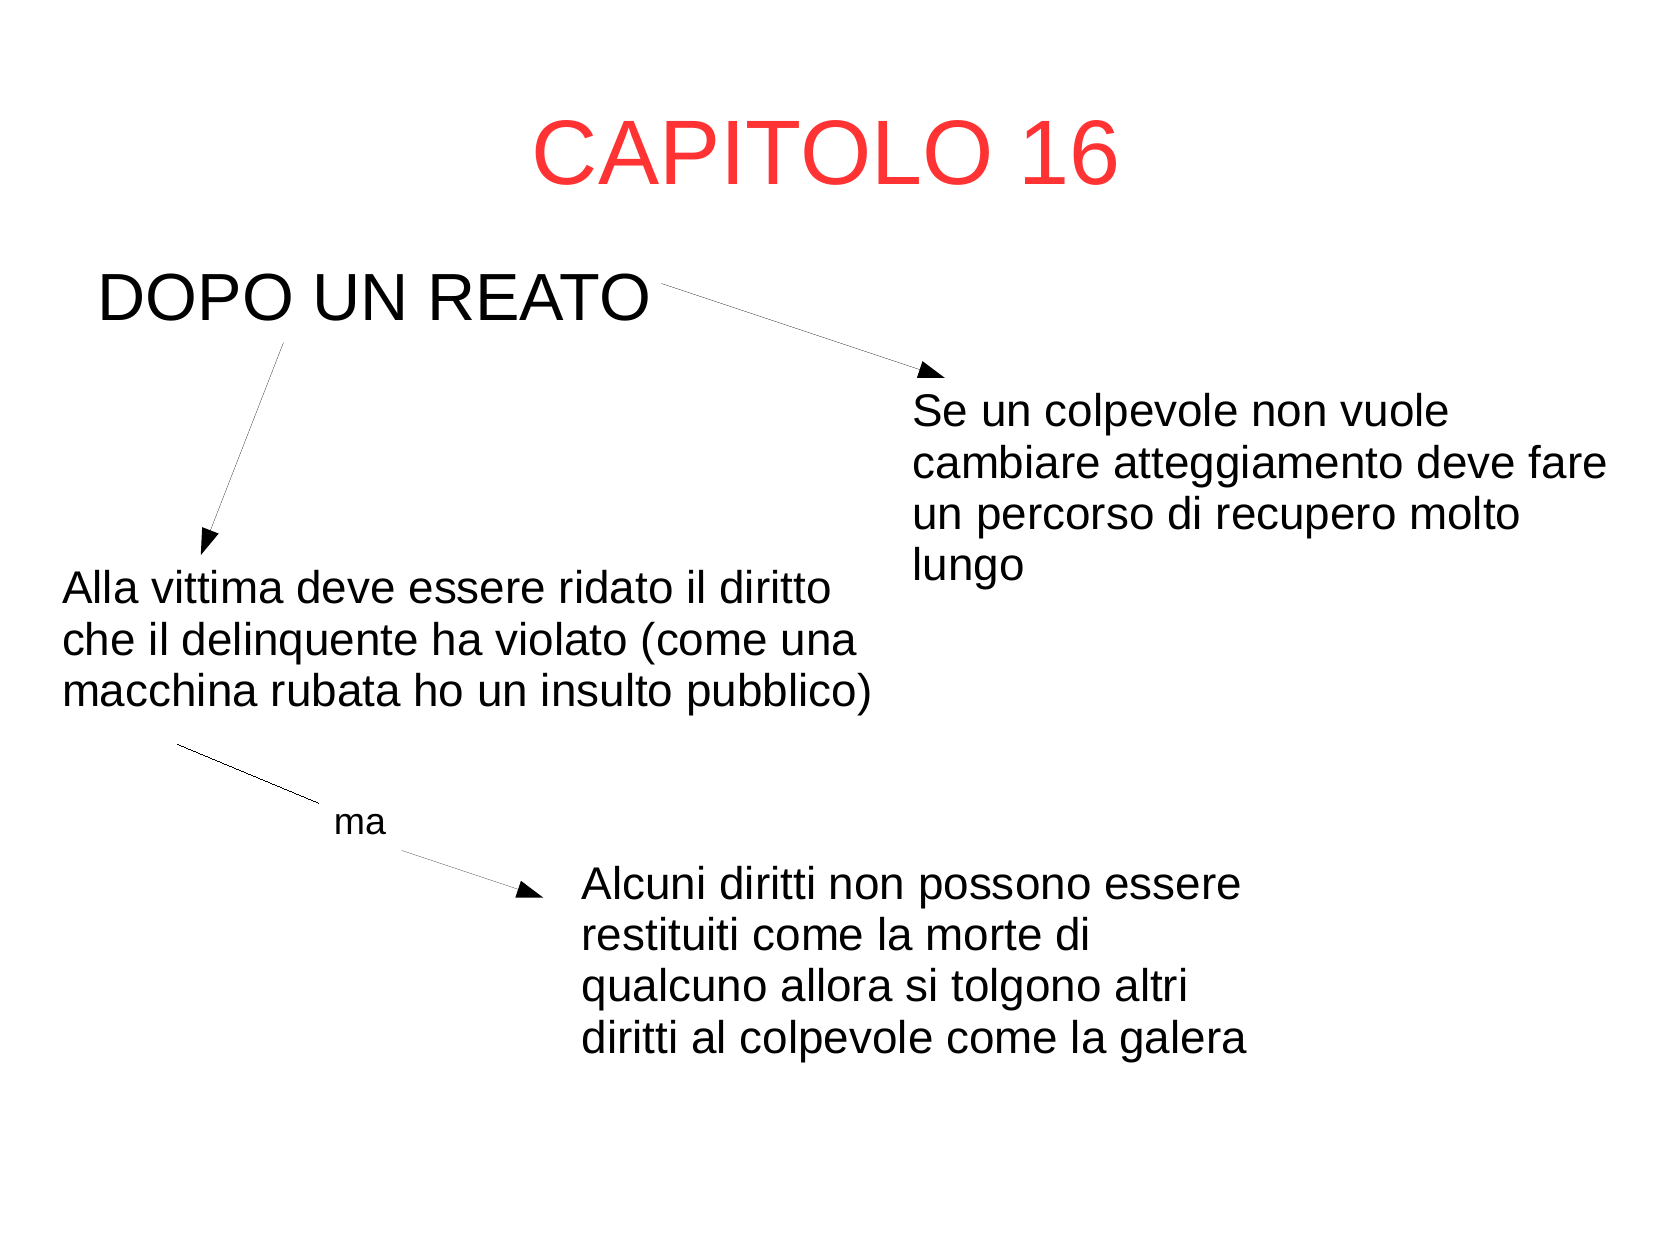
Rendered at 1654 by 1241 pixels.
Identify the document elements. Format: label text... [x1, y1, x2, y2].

text_box Alla vittima deve essere ridato il diritto che il delinquente ha violato (come una macchina rubata ho un insulto pubblico) [47, 555, 922, 724]
text_box ma [318, 793, 567, 851]
text_box Alcuni diritti non possono essere restituiti come la morte di qualcuno allora si tolgono altri diritti al colpevole come la galera [566, 850, 1276, 1071]
text_box Se un colpevole non vuole cambiare atteggiamento deve fare un percorso di recupero molto lungo [897, 377, 1654, 598]
text_box DOPO UN REATO [82, 252, 804, 343]
title CAPITOLO 16 [82, 49, 1571, 257]
